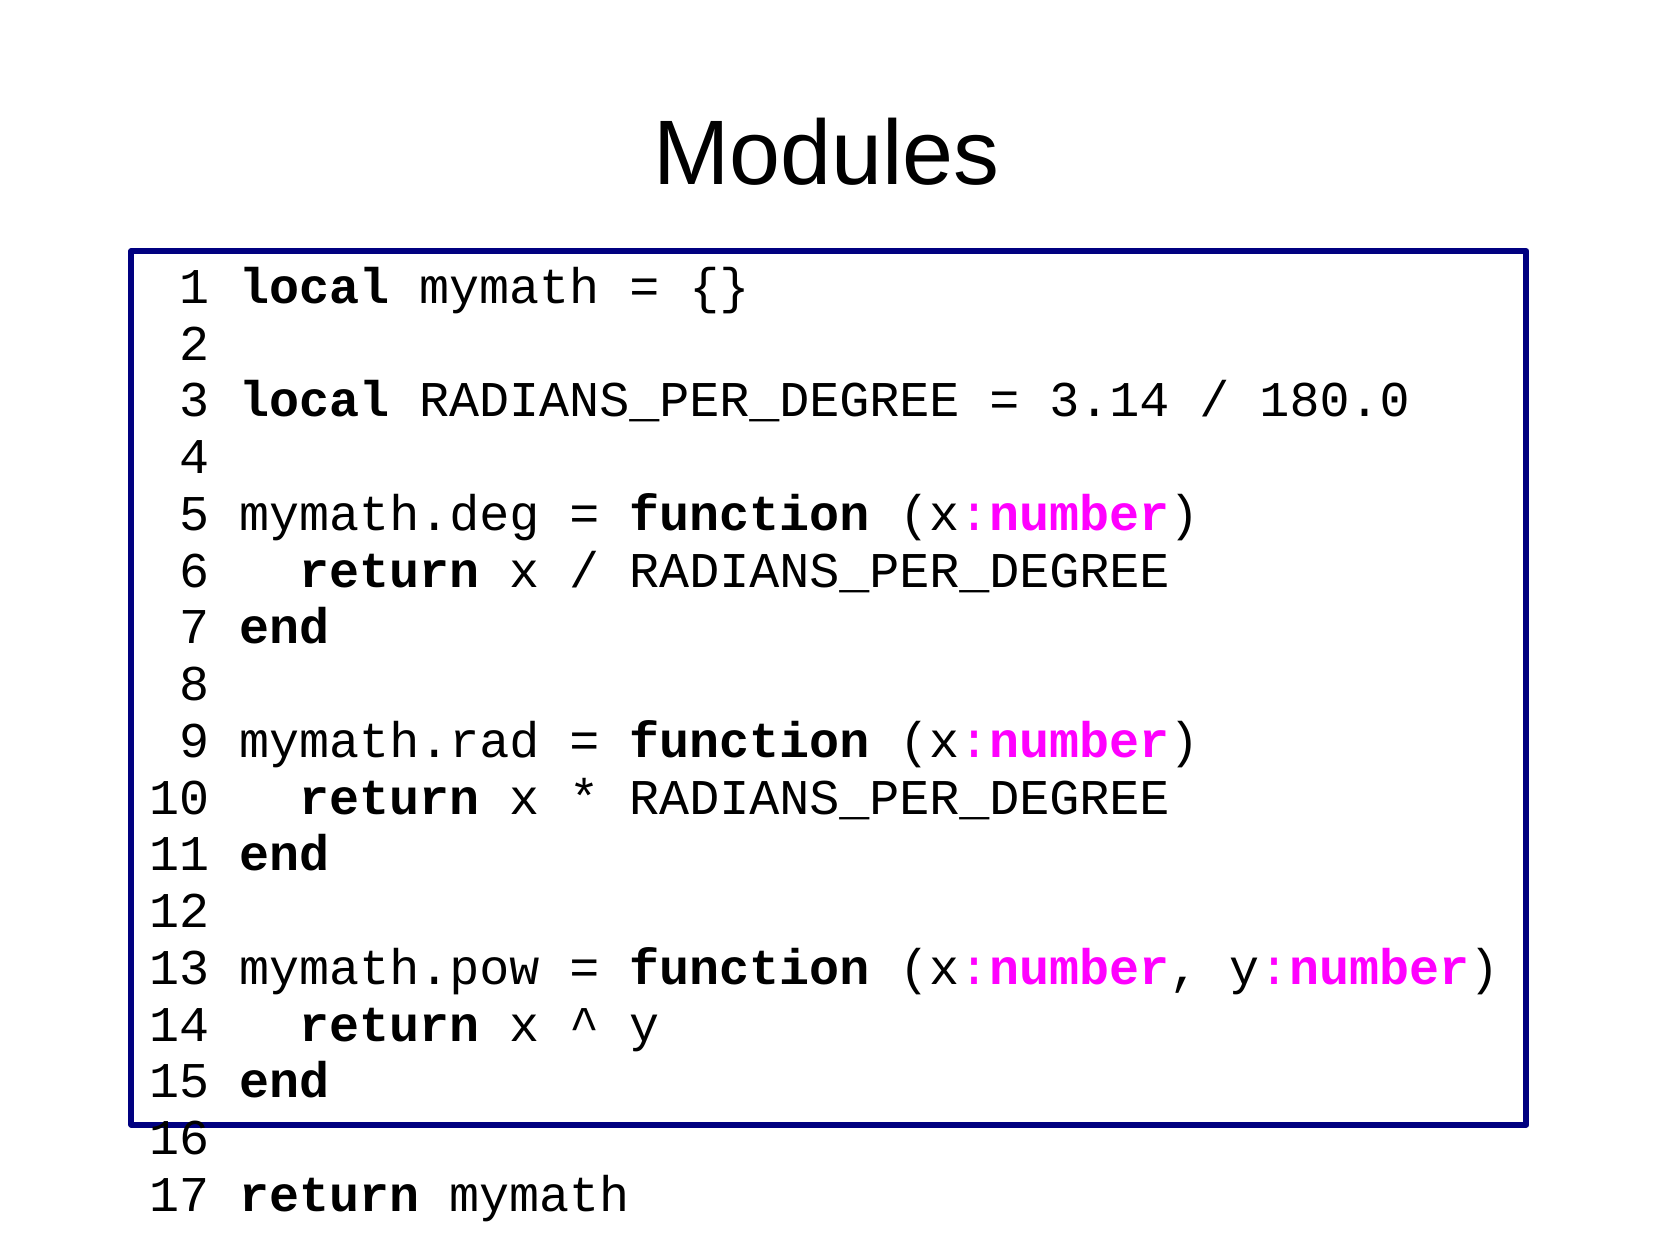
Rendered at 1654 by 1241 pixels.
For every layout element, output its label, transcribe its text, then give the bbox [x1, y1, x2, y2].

title Modules [82, 49, 1571, 257]
text_box 1 local mymath = {} 2 3 local RADIANS_PER_DEGREE = 3.14 / 180.0 4 5 mymath.deg = function (x:number) 6 return x / RADIANS_PER_DEGREE 7 end 8 9 mymath.rad = function (x:number) 10 return x * RADIANS_PER_DEGREE 11 end 12 13 mymath.pow = function (x:number, y:number) 14 return x ^ y 15 end 16 17 return mymath [131, 251, 1527, 1125]
